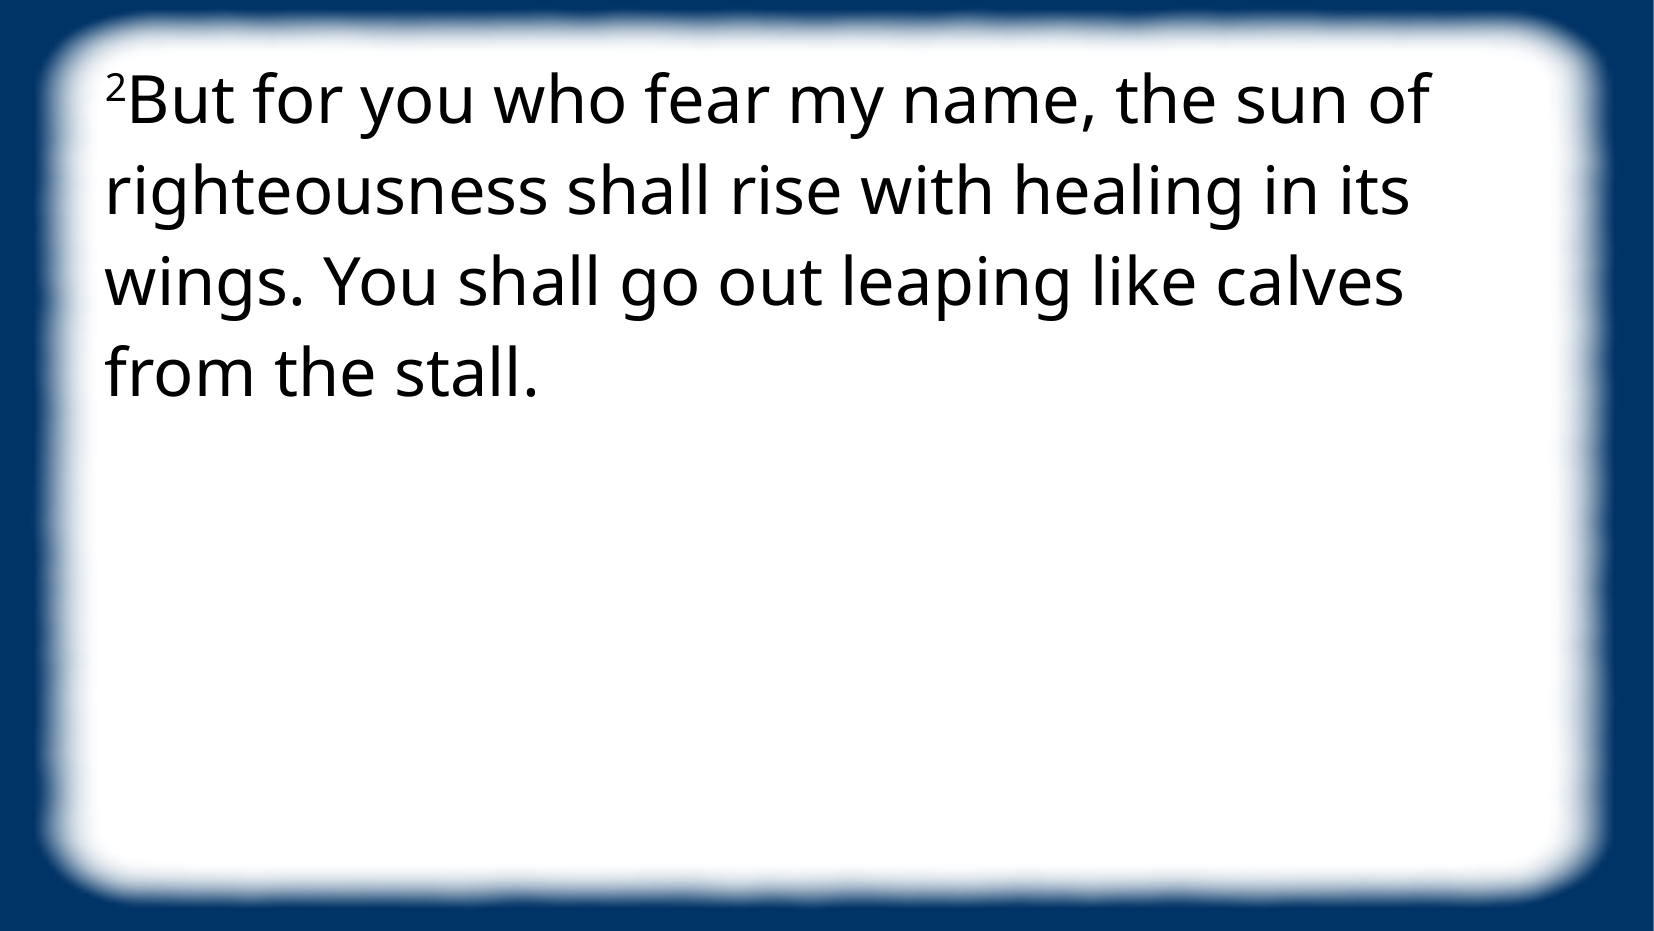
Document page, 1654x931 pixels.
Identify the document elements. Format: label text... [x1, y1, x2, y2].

text_box 2But for you who fear my name, the sun of righteousness shall rise with healing in its wings. You shall go out leaping like calves from the stall. [90, 45, 1561, 415]
picture [0, 0, 1654, 931]
